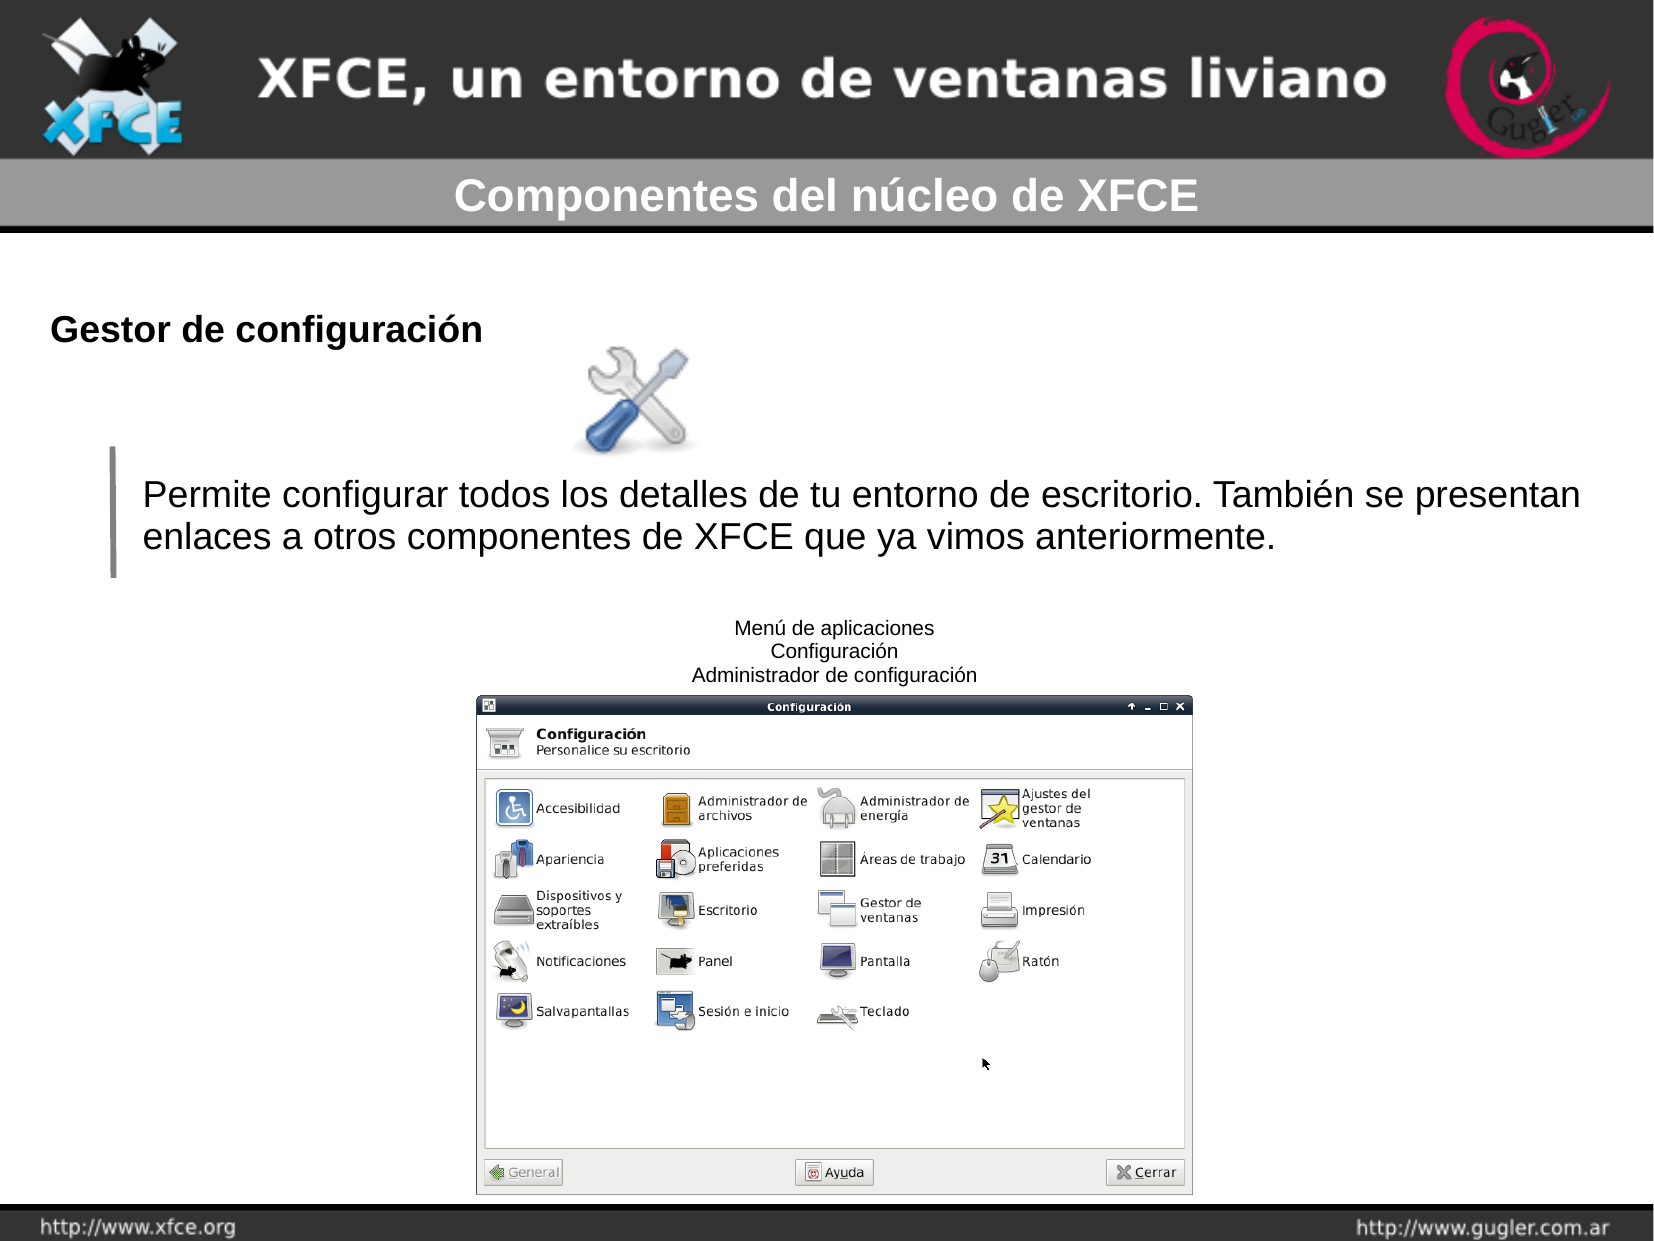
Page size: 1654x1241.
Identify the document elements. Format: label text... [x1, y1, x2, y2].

picture [0, 0, 1654, 161]
text_box Gestor de configuración [35, 301, 1630, 359]
picture [574, 359, 699, 460]
picture [0, 229, 1654, 233]
text_box Menú de aplicaciones Configuración Administrador de configuración [601, 609, 1068, 695]
text_box Componentes del núcleo de XFCE [0, 161, 1654, 229]
picture [476, 695, 1193, 1195]
text_box Permite configurar todos los detalles de tu entorno de escritorio. También se presentan enlaces a otros componentes de XFCE que ya vimos anteriormente. [127, 466, 1613, 566]
picture [0, 1204, 1654, 1241]
